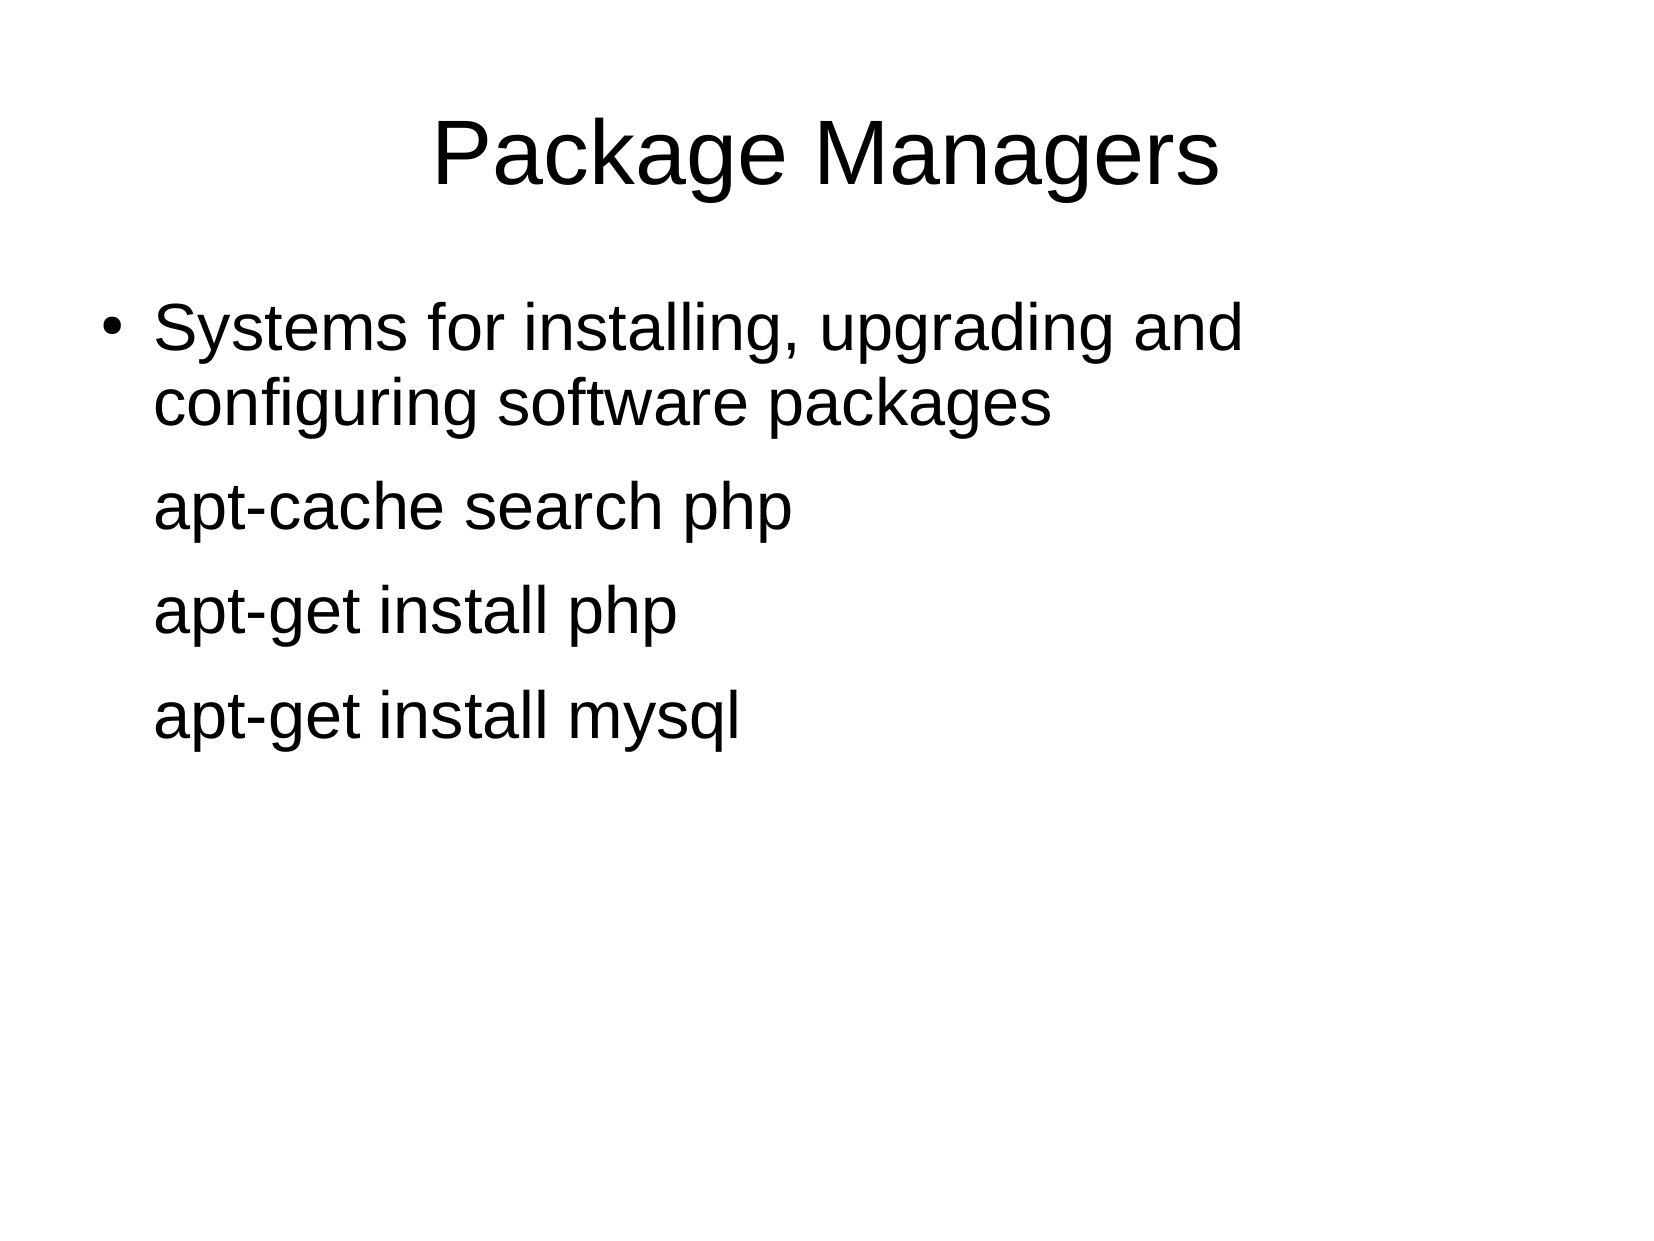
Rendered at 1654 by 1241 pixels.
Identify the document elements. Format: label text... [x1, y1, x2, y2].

title Package Managers [82, 49, 1571, 257]
list Systems for installing, upgrading and configuring software packages apt-cache search php apt-get install php apt-get install mysql [82, 290, 1571, 1010]
